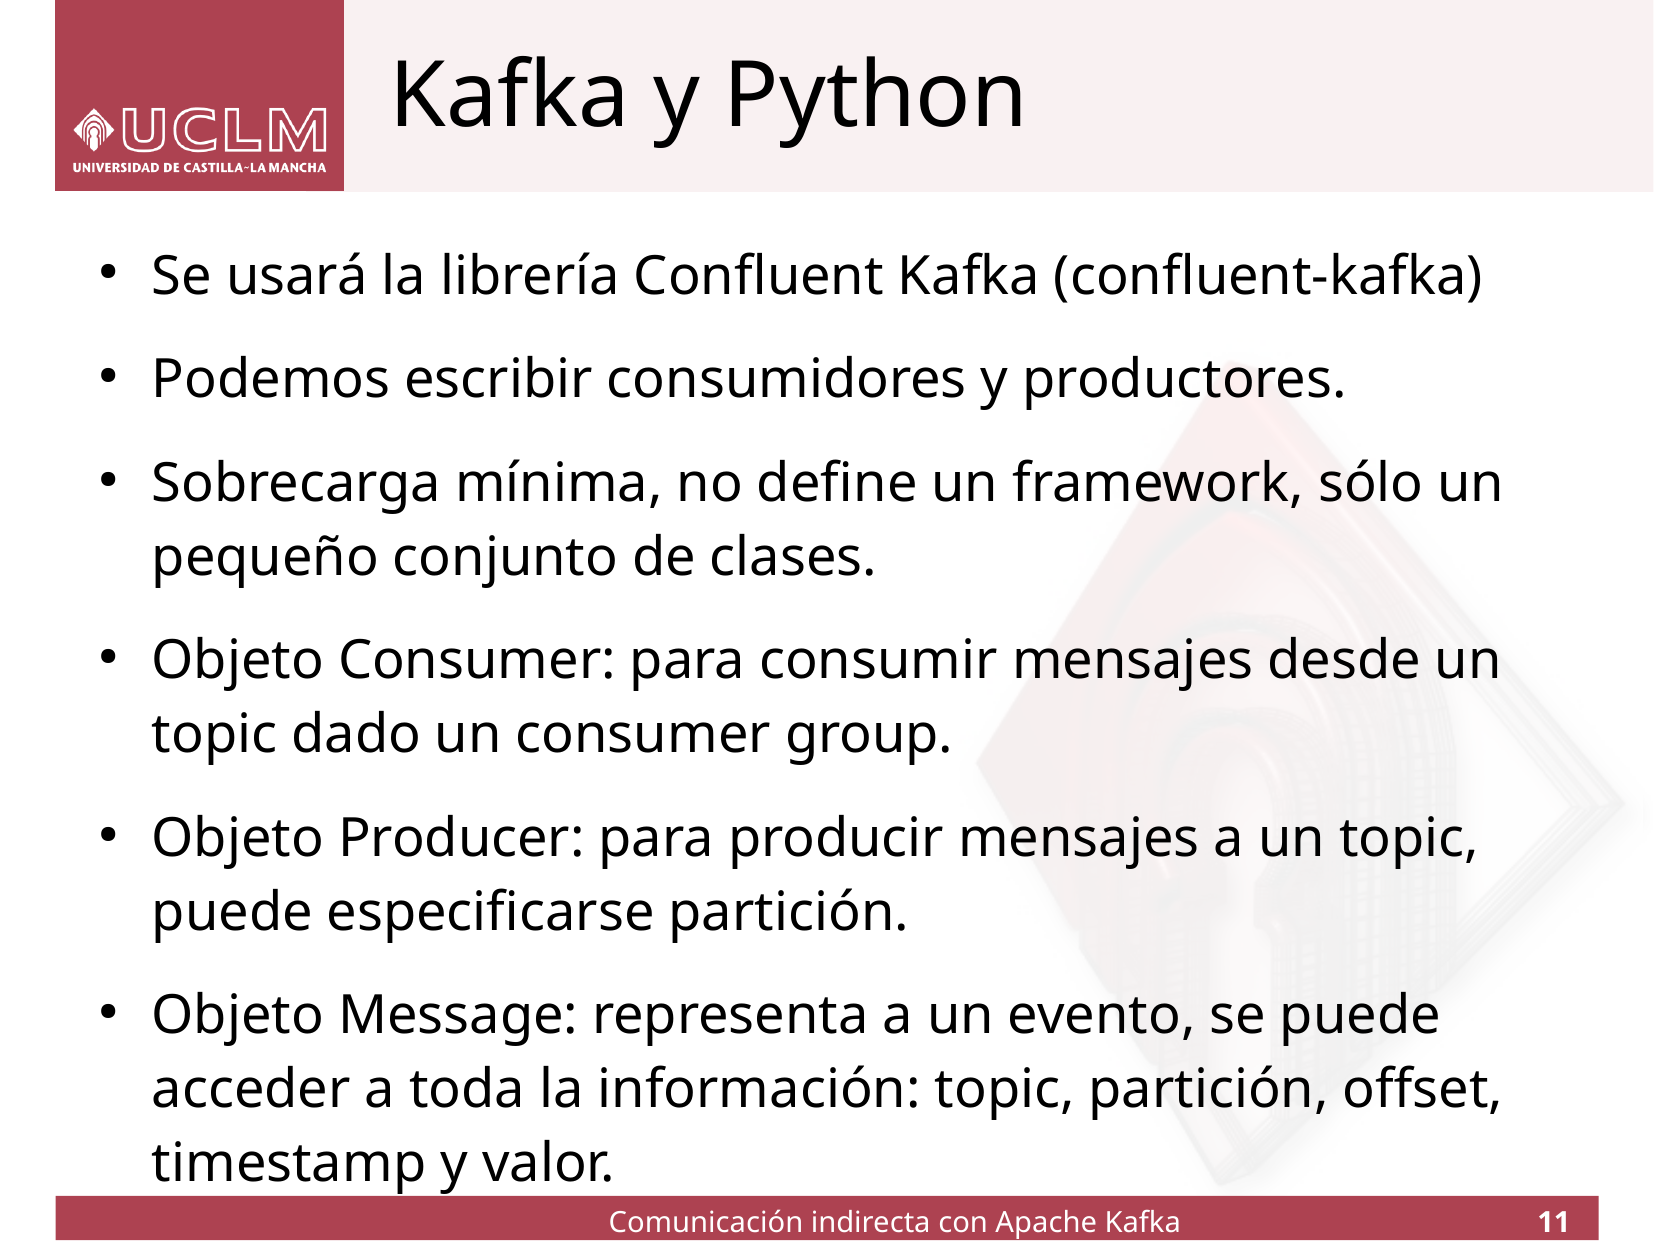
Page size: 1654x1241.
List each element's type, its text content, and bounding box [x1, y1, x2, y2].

picture [55, 0, 344, 191]
title Kafka y Python [389, 7, 1615, 185]
list Se usará la librería Confluent Kafka (confluent-kafka) Podemos escribir consumidores y productores. Sobrecarga mínima, no define un framework, sólo un pequeño conjunto de clases. Objeto Consumer: para consumir mensajes desde un topic dado un consumer group. Objeto Producer: para producir mensajes a un topic, puede especificarse partición. Objeto Message: representa a un evento, se puede acceder a toda la información: topic, partición, offset, timestamp y valor. [81, 236, 1607, 969]
